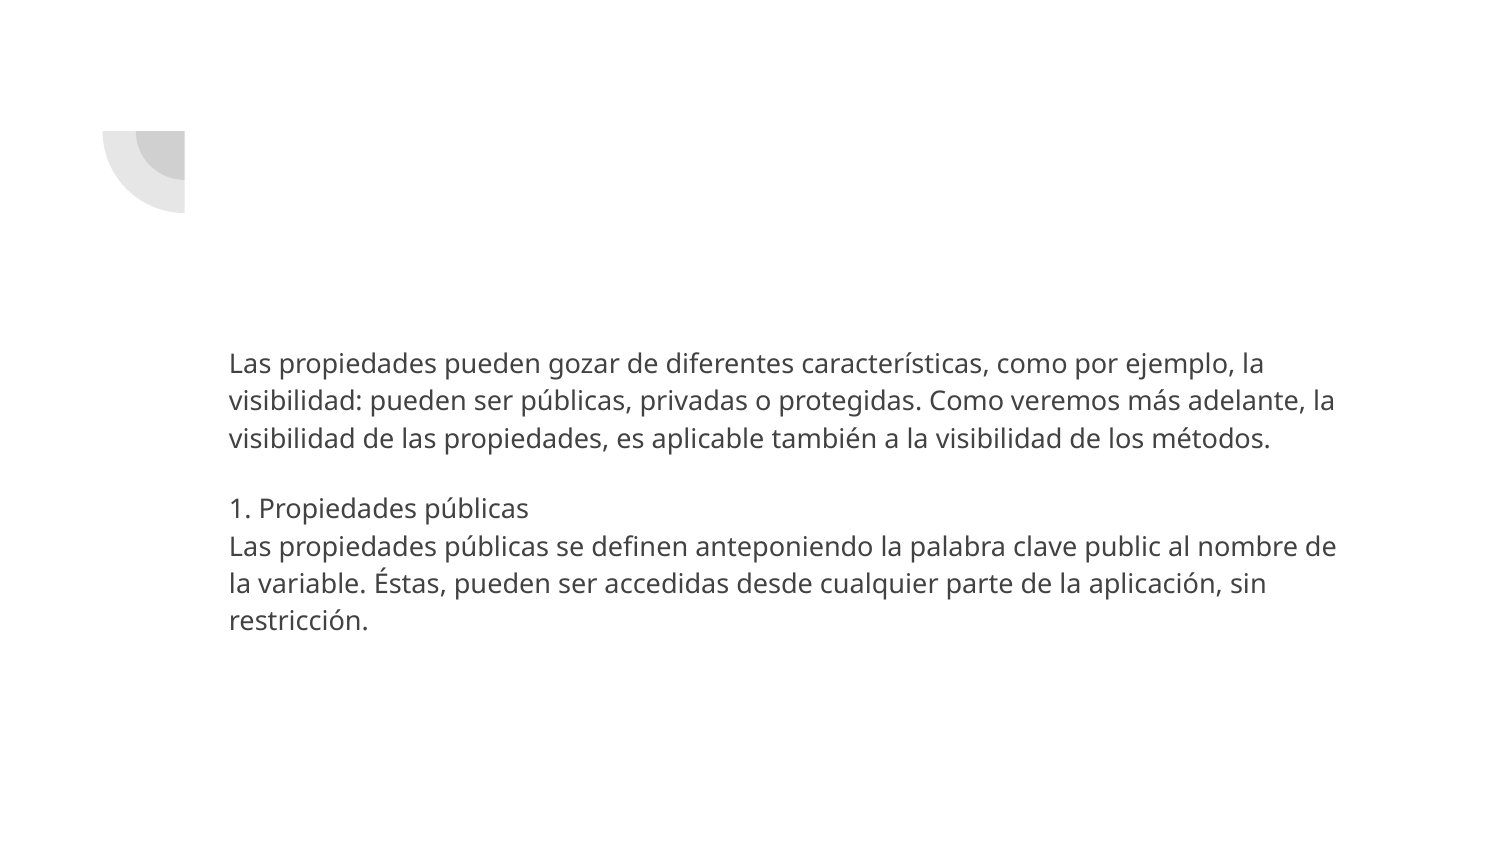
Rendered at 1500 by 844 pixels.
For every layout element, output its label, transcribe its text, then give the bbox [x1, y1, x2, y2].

list Las propiedades pueden gozar de diferentes características, como por ejemplo, la visibilidad: pueden ser públicas, privadas o protegidas. Como veremos más adelante, la visibilidad de las propiedades, es aplicable también a la visibilidad de los métodos. 1. Propiedades públicas Las propiedades públicas se definen anteponiendo la palabra clave public al nombre de la variable. Éstas, pueden ser accedidas desde cualquier parte de la aplicación, sin restricción. [213, 326, 1368, 744]
